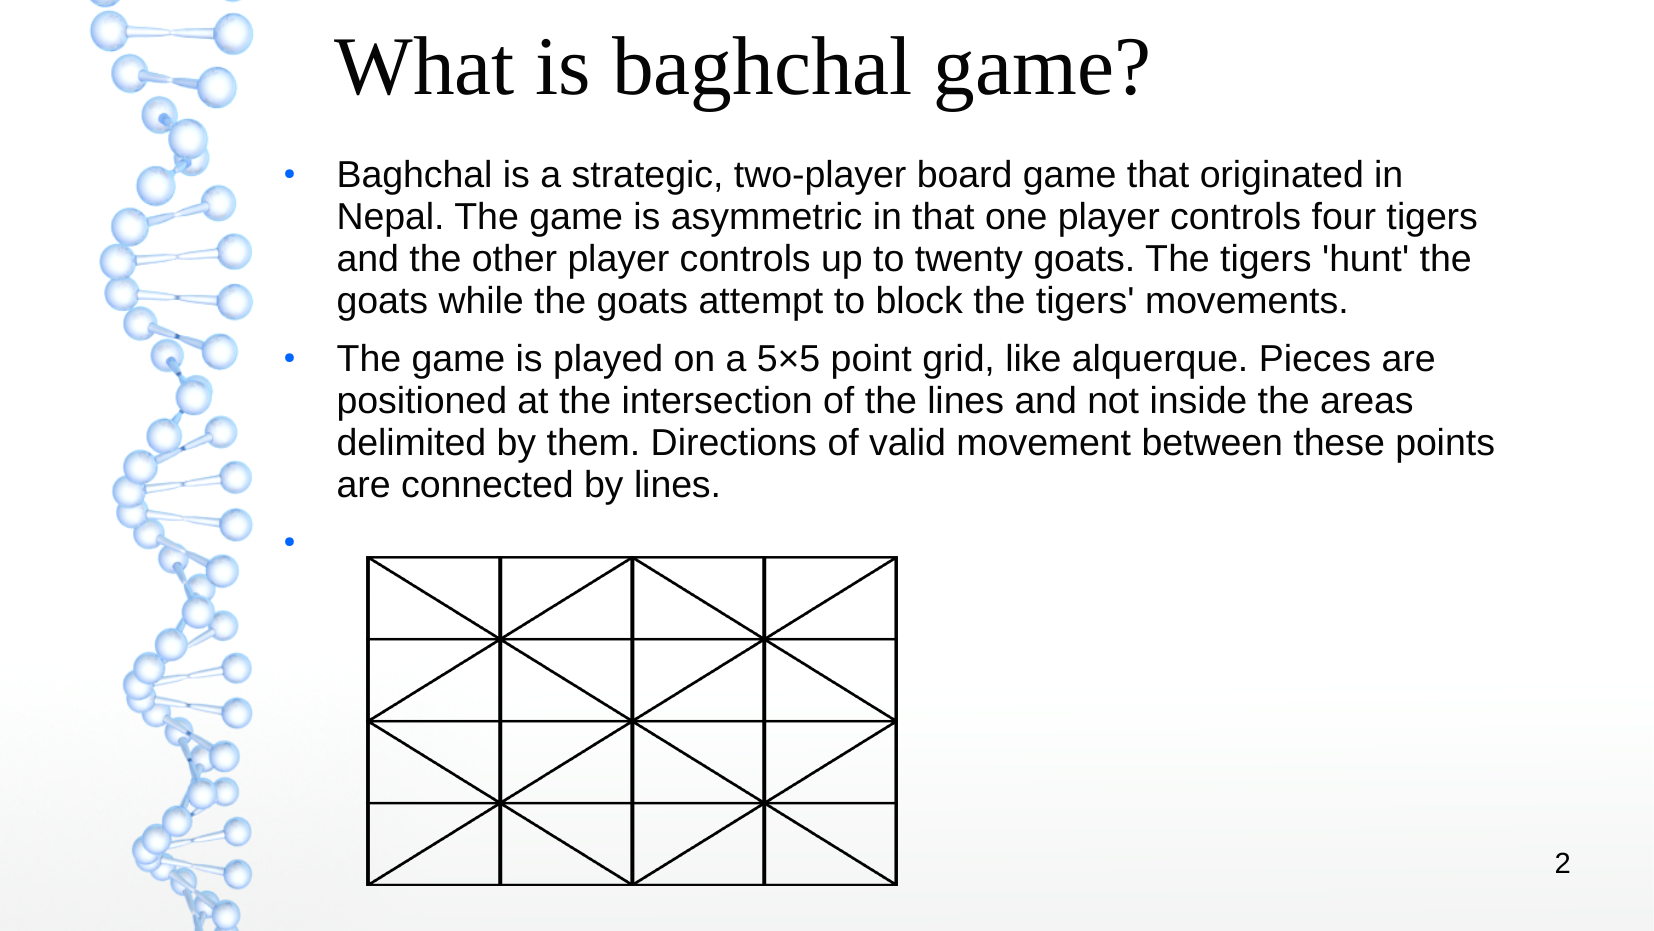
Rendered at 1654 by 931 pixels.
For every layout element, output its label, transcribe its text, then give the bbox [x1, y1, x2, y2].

title What is baghchal game? [265, 19, 1595, 205]
list Baghchal is a strategic, two-player board game that originated in Nepal. The game is asymmetric in that one player controls four tigers and the other player controls up to twenty goats. The tigers 'hunt' the goats while the goats attempt to block the tigers' movements. The game is played on a 5×5 point grid, like alquerque. Pieces are positioned at the intersection of the lines and not inside the areas delimited by them. Directions of valid movement between these points are connected by lines. [265, 153, 1512, 615]
picture [0, 0, 1654, 931]
